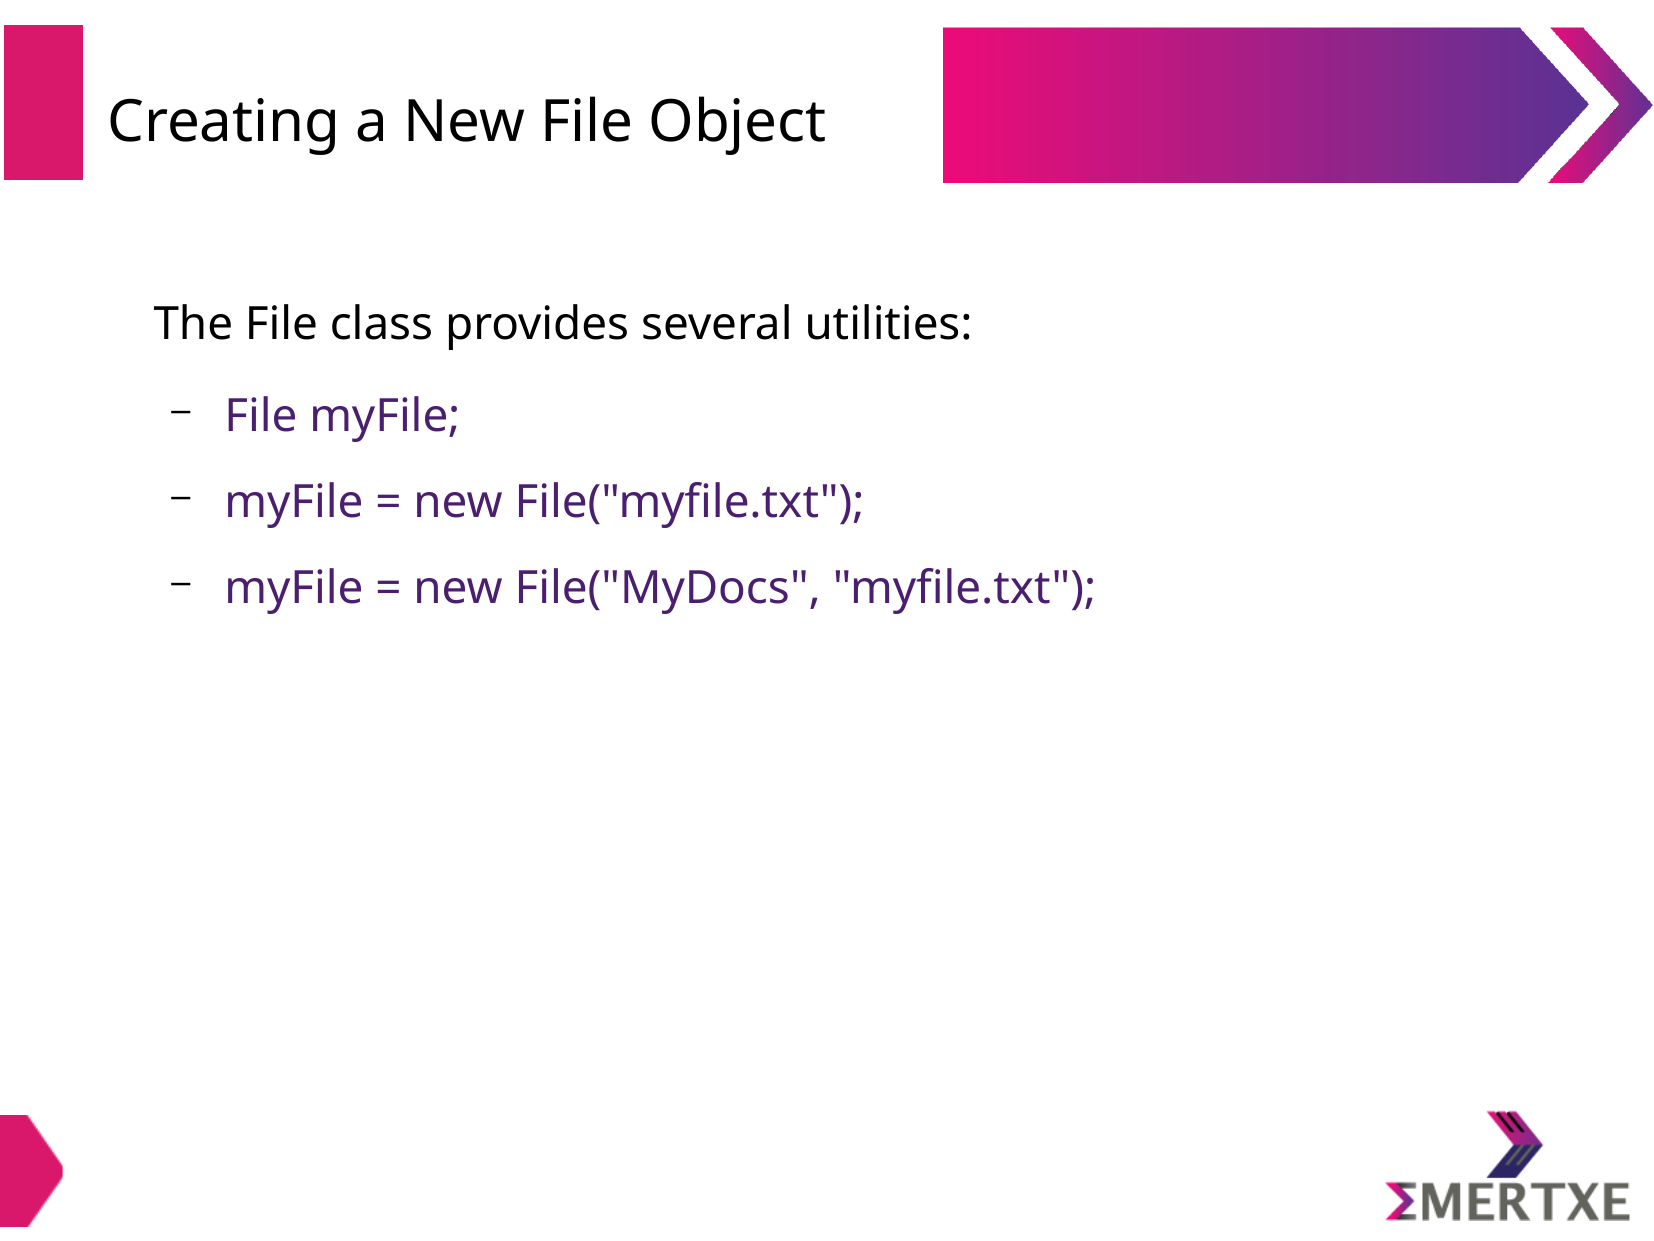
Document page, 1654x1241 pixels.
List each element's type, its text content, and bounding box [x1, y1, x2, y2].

picture [1385, 1107, 1631, 1221]
title Creating a New File Object [71, 15, 1561, 223]
list The File class provides several utilities: File myFile; myFile = new File("myfile.txt"); myFile = new File("MyDocs", "myfile.txt"); [82, 290, 1571, 1010]
picture [1561, 27, 1653, 183]
